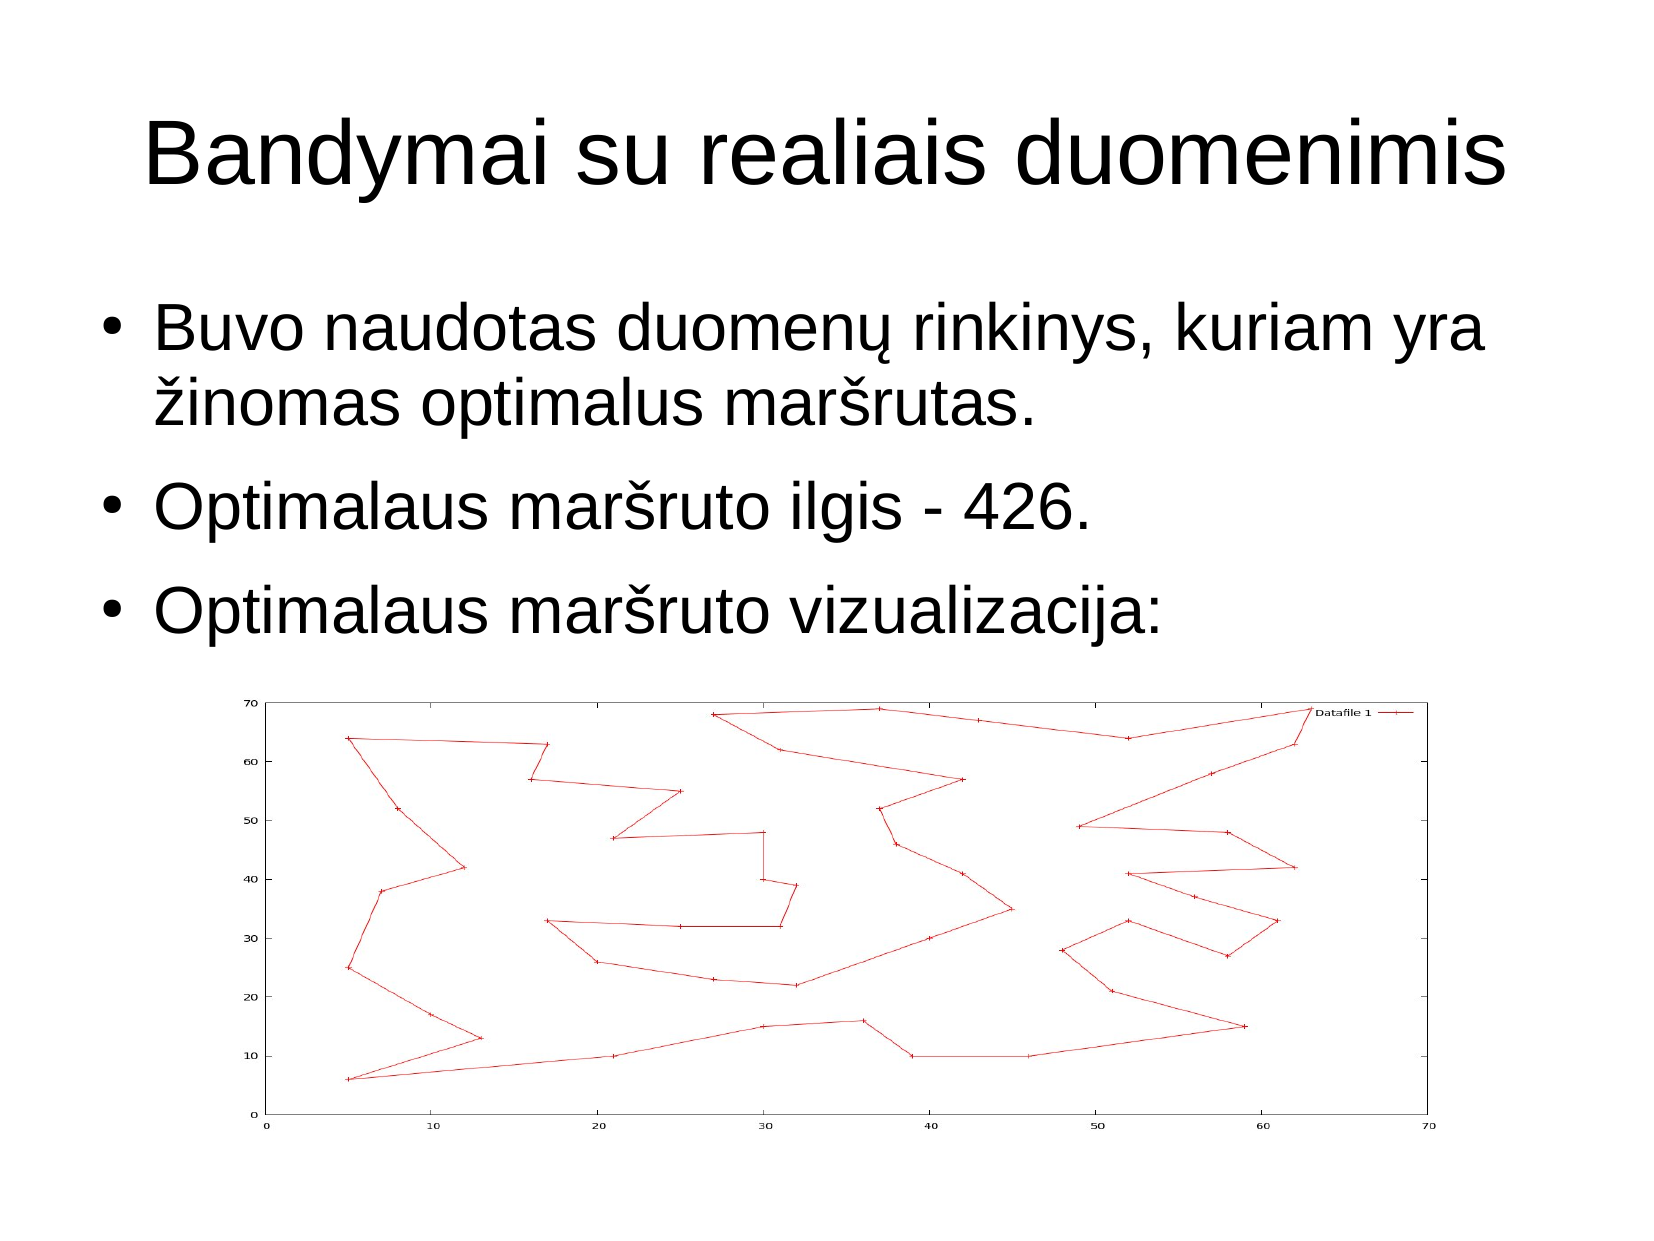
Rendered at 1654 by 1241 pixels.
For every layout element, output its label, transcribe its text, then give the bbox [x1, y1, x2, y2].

title Bandymai su realiais duomenimis [82, 49, 1571, 257]
picture [225, 692, 1448, 1136]
list Buvo naudotas duomenų rinkinys, kuriam yra žinomas optimalus maršrutas. Optimalaus maršruto ilgis - 426. Optimalaus maršruto vizualizacija: [82, 290, 1571, 1010]
